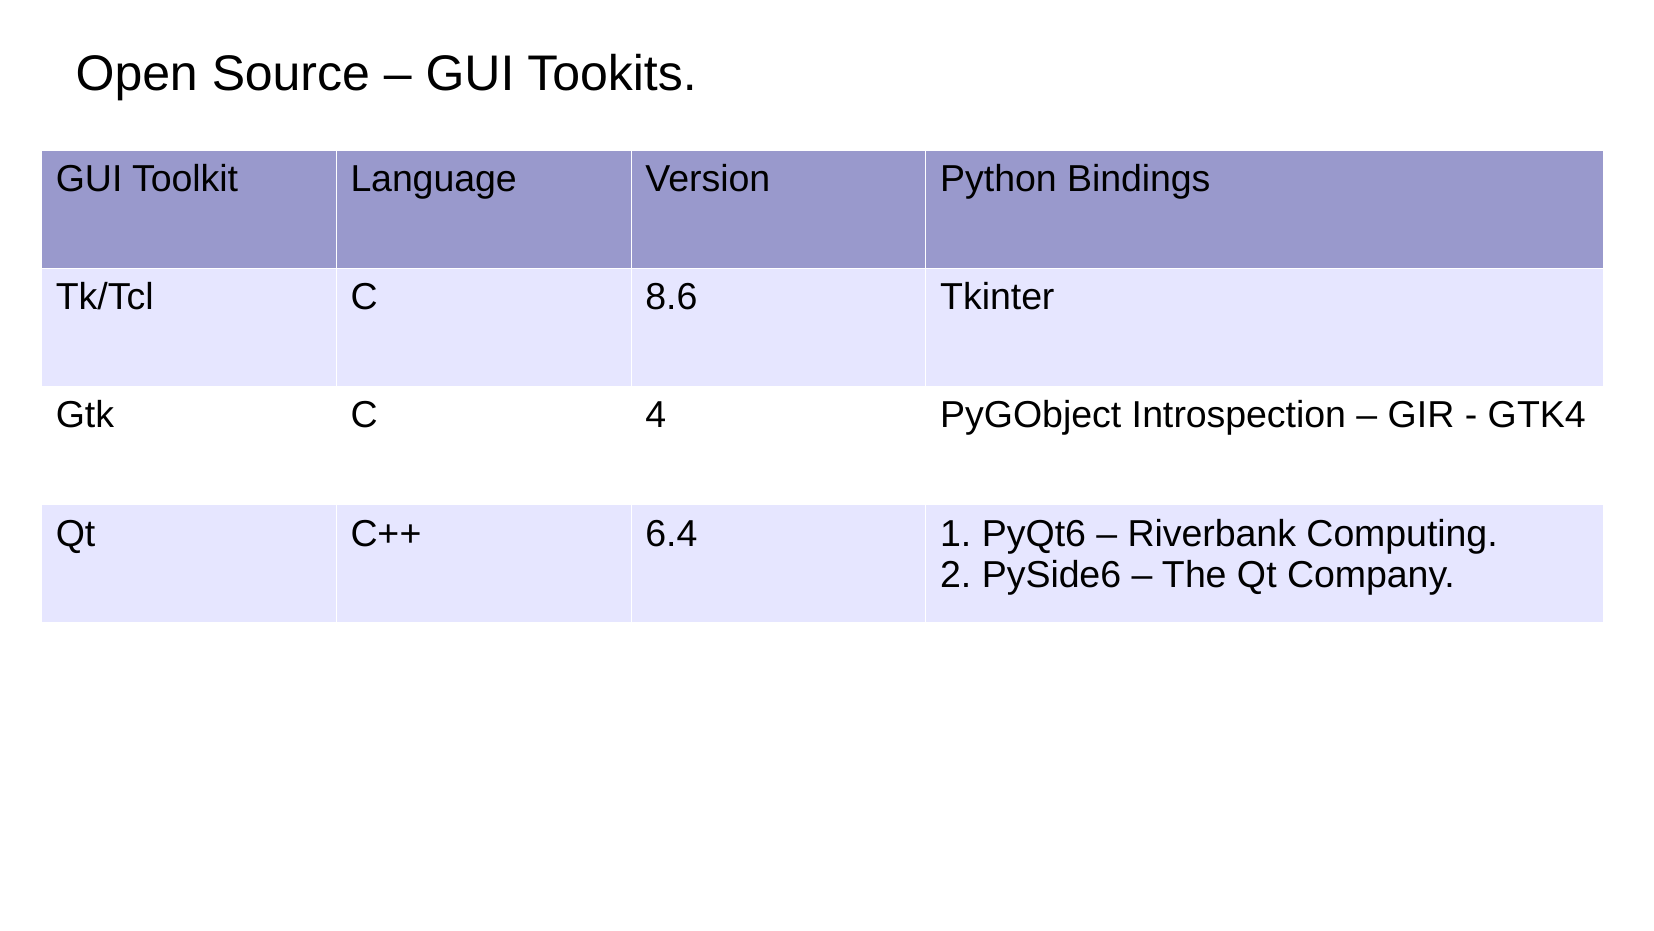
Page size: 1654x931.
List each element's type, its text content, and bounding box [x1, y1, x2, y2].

table_header Python Bindings [926, 151, 1603, 268]
table_cell C [337, 387, 631, 504]
table_header Version [632, 151, 925, 268]
table_cell 1. PyQt6 – Riverbank Computing. 2. PySide6 – The Qt Company. [926, 505, 1603, 622]
table_cell 6.4 [632, 505, 925, 622]
table_header Language [337, 151, 631, 268]
table_cell Gtk [42, 387, 336, 504]
table_header GUI Toolkit [42, 151, 336, 268]
table_cell C [337, 269, 631, 386]
table_cell C++ [337, 505, 631, 622]
table_cell Qt [42, 505, 336, 622]
table_cell Tkinter [926, 269, 1603, 386]
table_cell 4 [632, 387, 925, 504]
table_cell PyGObject Introspection – GIR - GTK4 [926, 387, 1603, 504]
table_cell Tk/Tcl [42, 269, 336, 386]
table_cell 8.6 [632, 269, 925, 386]
text_box Open Source – GUI Tookits. [75, 45, 1564, 121]
